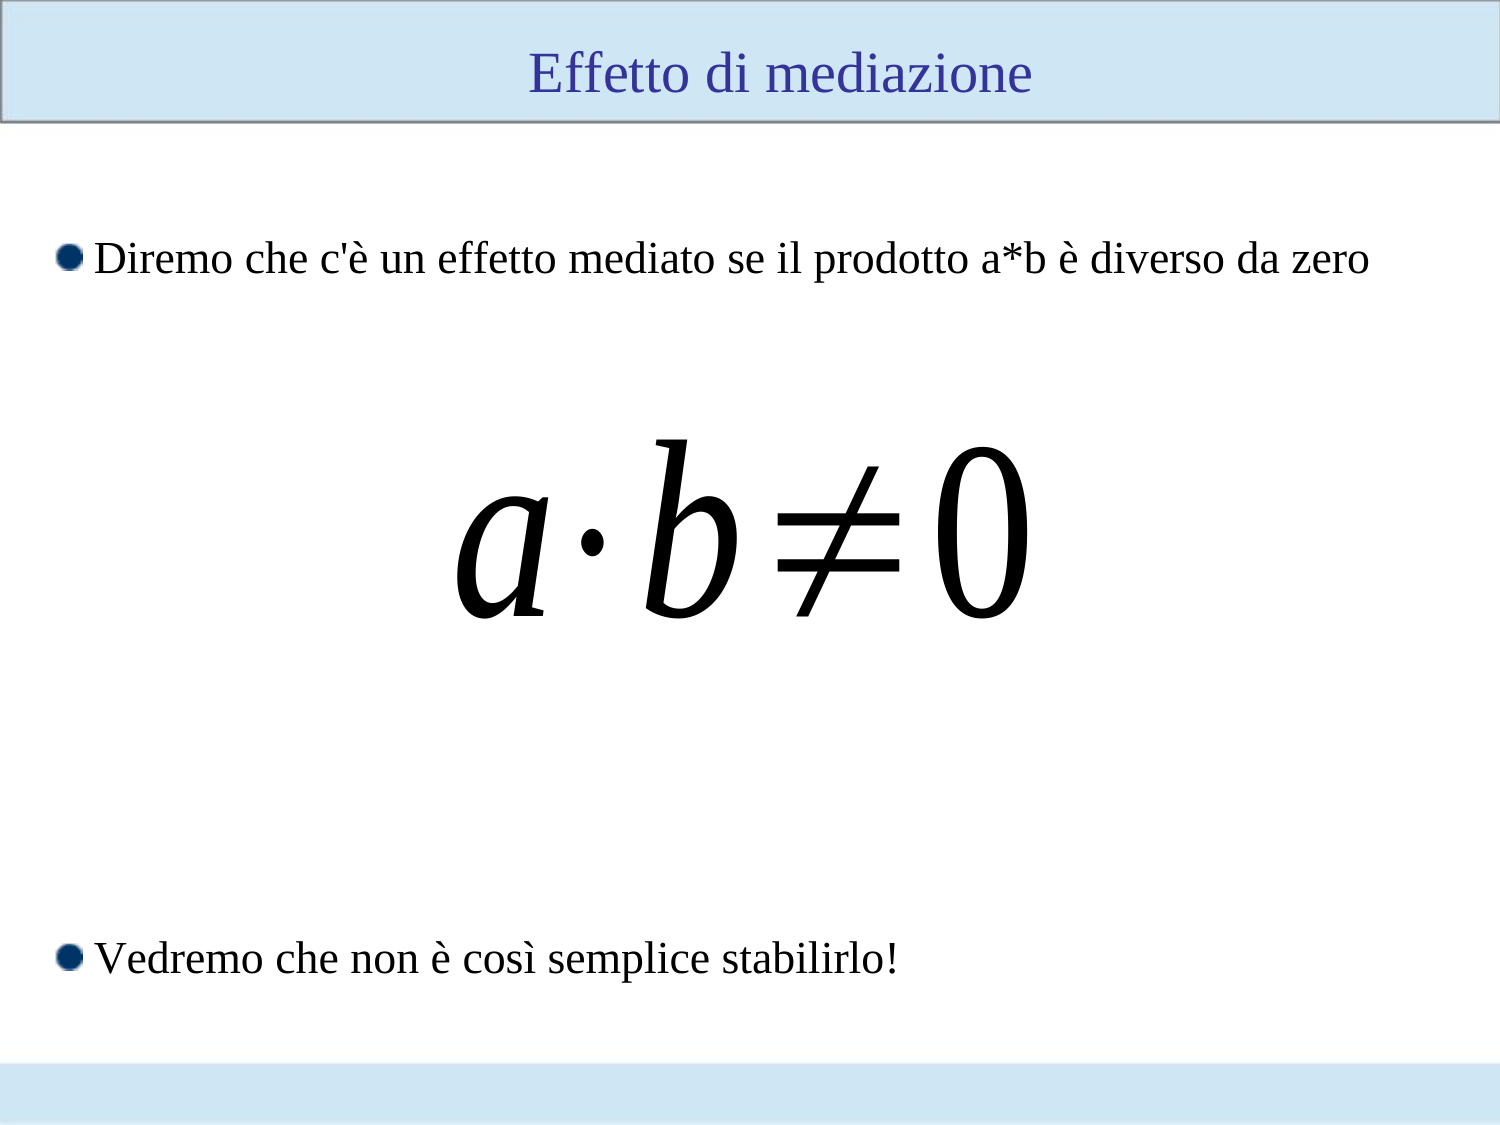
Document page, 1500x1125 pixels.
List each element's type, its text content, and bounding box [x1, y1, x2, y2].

title Effetto di mediazione [249, 21, 1313, 117]
text_box Diremo che c'è un effetto mediato se il prodotto a*b è diverso da zero Vedremo che non è così semplice stabilirlo! [37, 187, 1463, 991]
chart [393, 389, 1088, 676]
picture [0, 0, 1500, 1125]
